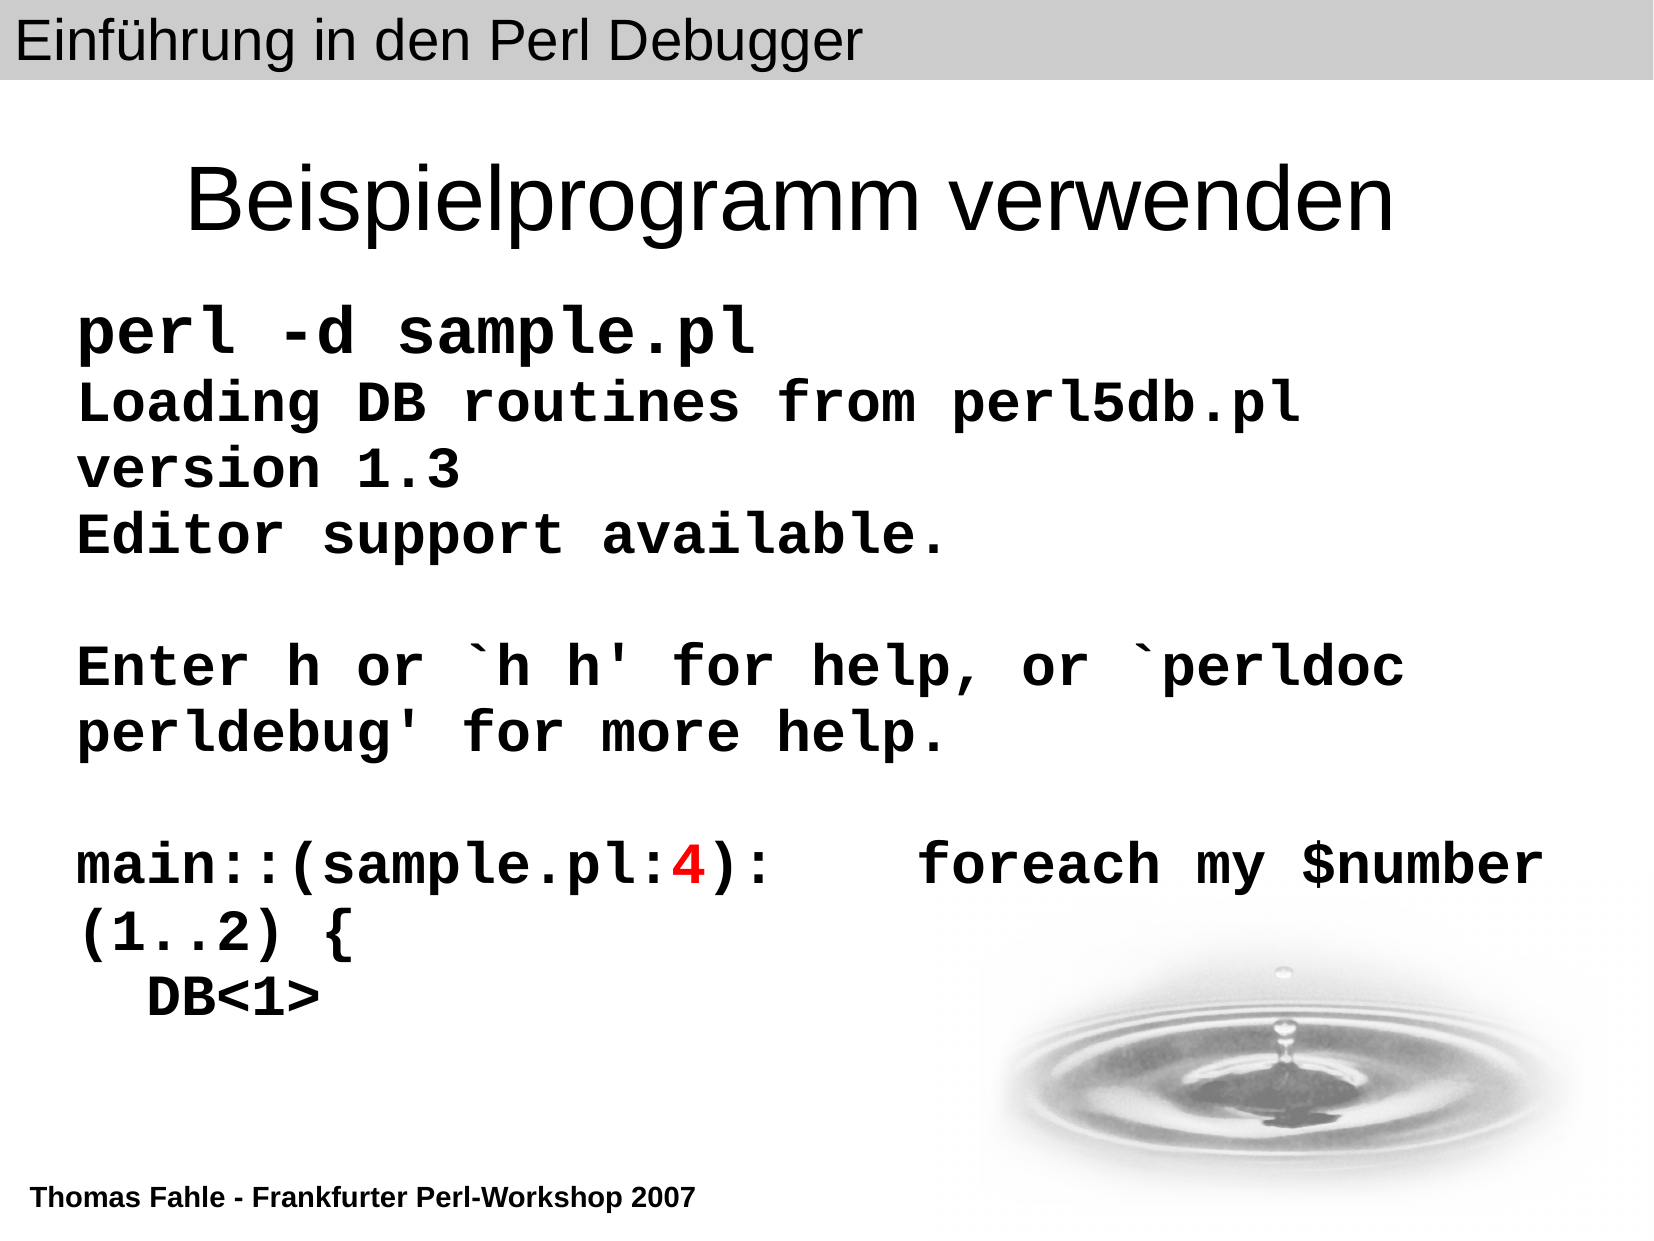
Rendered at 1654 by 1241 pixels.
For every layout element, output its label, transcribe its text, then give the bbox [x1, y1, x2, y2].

title Beispielprogramm verwenden [47, 102, 1536, 296]
picture [0, 80, 1654, 1241]
subtitle perl -d sample.pl Loading DB routines from perl5db.pl version 1.3 Editor support available. Enter h or `h h' for help, or `perldoc perldebug' for more help. main::(sample.pl:4): foreach my $number (1..2) { DB<1> [76, 295, 1565, 1036]
